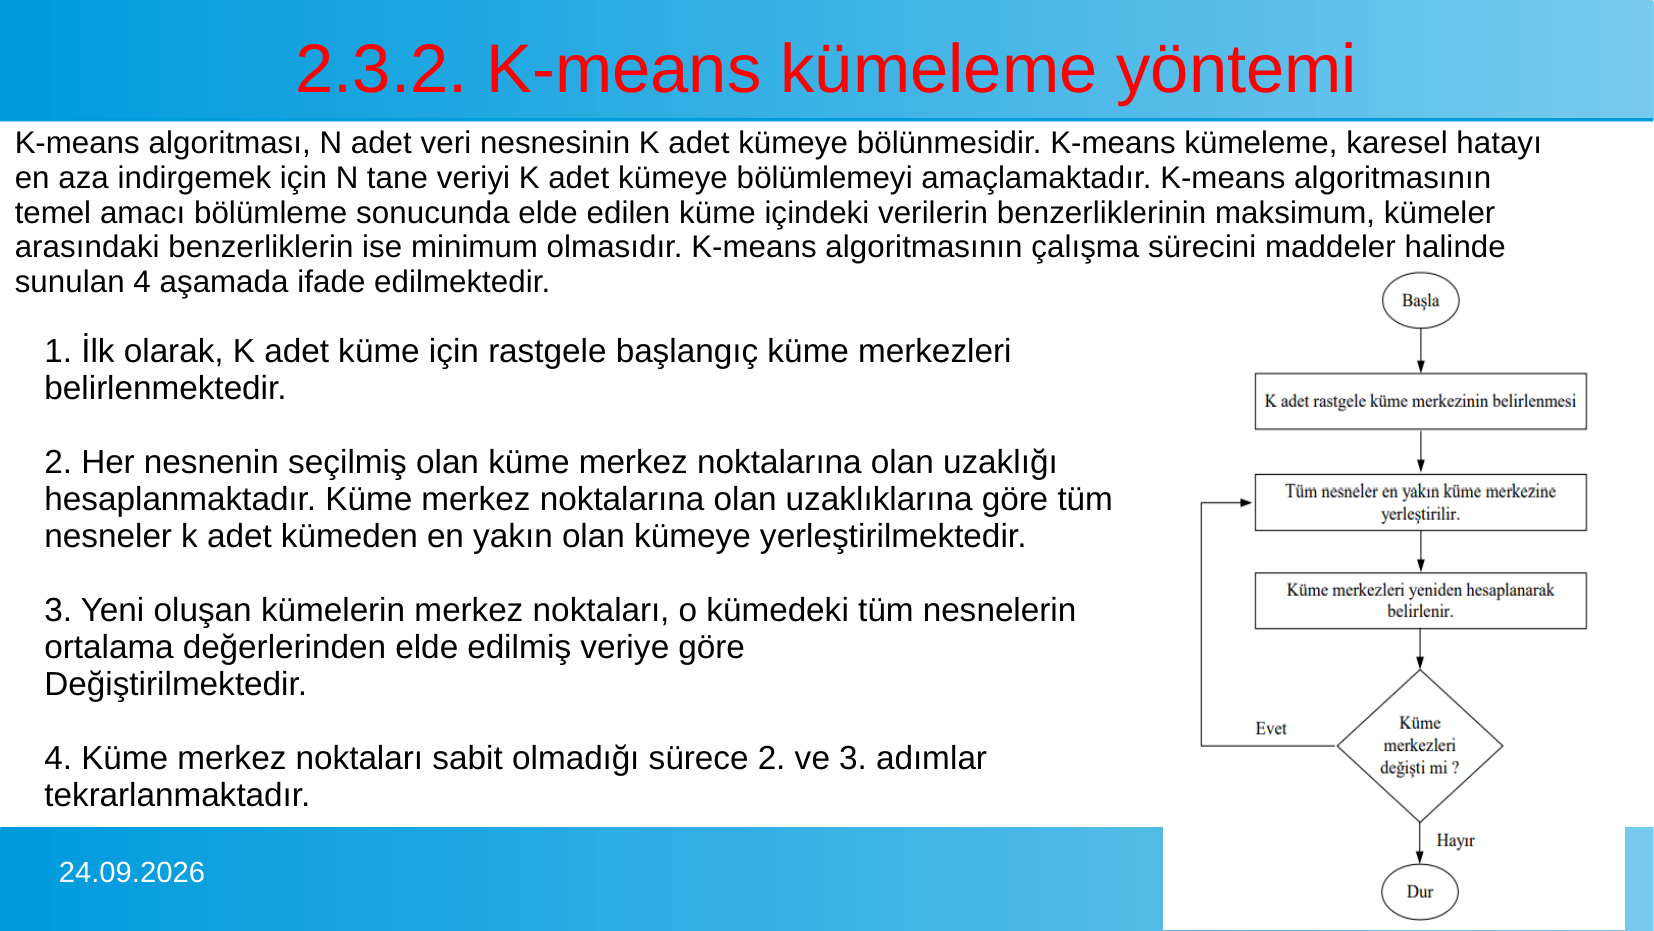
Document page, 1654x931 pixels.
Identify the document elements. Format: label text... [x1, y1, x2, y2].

text_box K-means algoritması, N adet veri nesnesinin K adet kümeye bölünmesidir. K-means kümeleme, karesel hatayı en aza indirgemek için N tane veriyi K adet kümeye bölümlemeyi amaçlamaktadır. K-means algoritmasının temel amacı bölümleme sonucunda elde edilen küme içindeki verilerin benzerliklerinin maksimum, kümeler arasındaki benzerliklerin ise minimum olmasıdır. K-means algoritmasının çalışma sürecini maddeler halinde sunulan 4 aşamada ifade edilmektedir. [0, 118, 1595, 342]
text_box 1. İlk olarak, K adet küme için rastgele başlangıç küme merkezleri belirlenmektedir. 2. Her nesnenin seçilmiş olan küme merkez noktalarına olan uzaklığı hesaplanmaktadır. Küme merkez noktalarına olan uzaklıklarına göre tüm nesneler k adet kümeden en yakın olan kümeye yerleştirilmektedir. 3. Yeni oluşan kümelerin merkez noktaları, o kümedeki tüm nesnelerin ortalama değerlerinden elde edilmiş veriye göre Değiştirilmektedir. 4. Küme merkez noktaları sabit olmadığı sürece 2. ve 3. adımlar tekrarlanmaktadır. [29, 324, 1152, 821]
title 2.3.2. K-means kümeleme yöntemi [59, 29, 1595, 108]
picture [1163, 265, 1625, 930]
